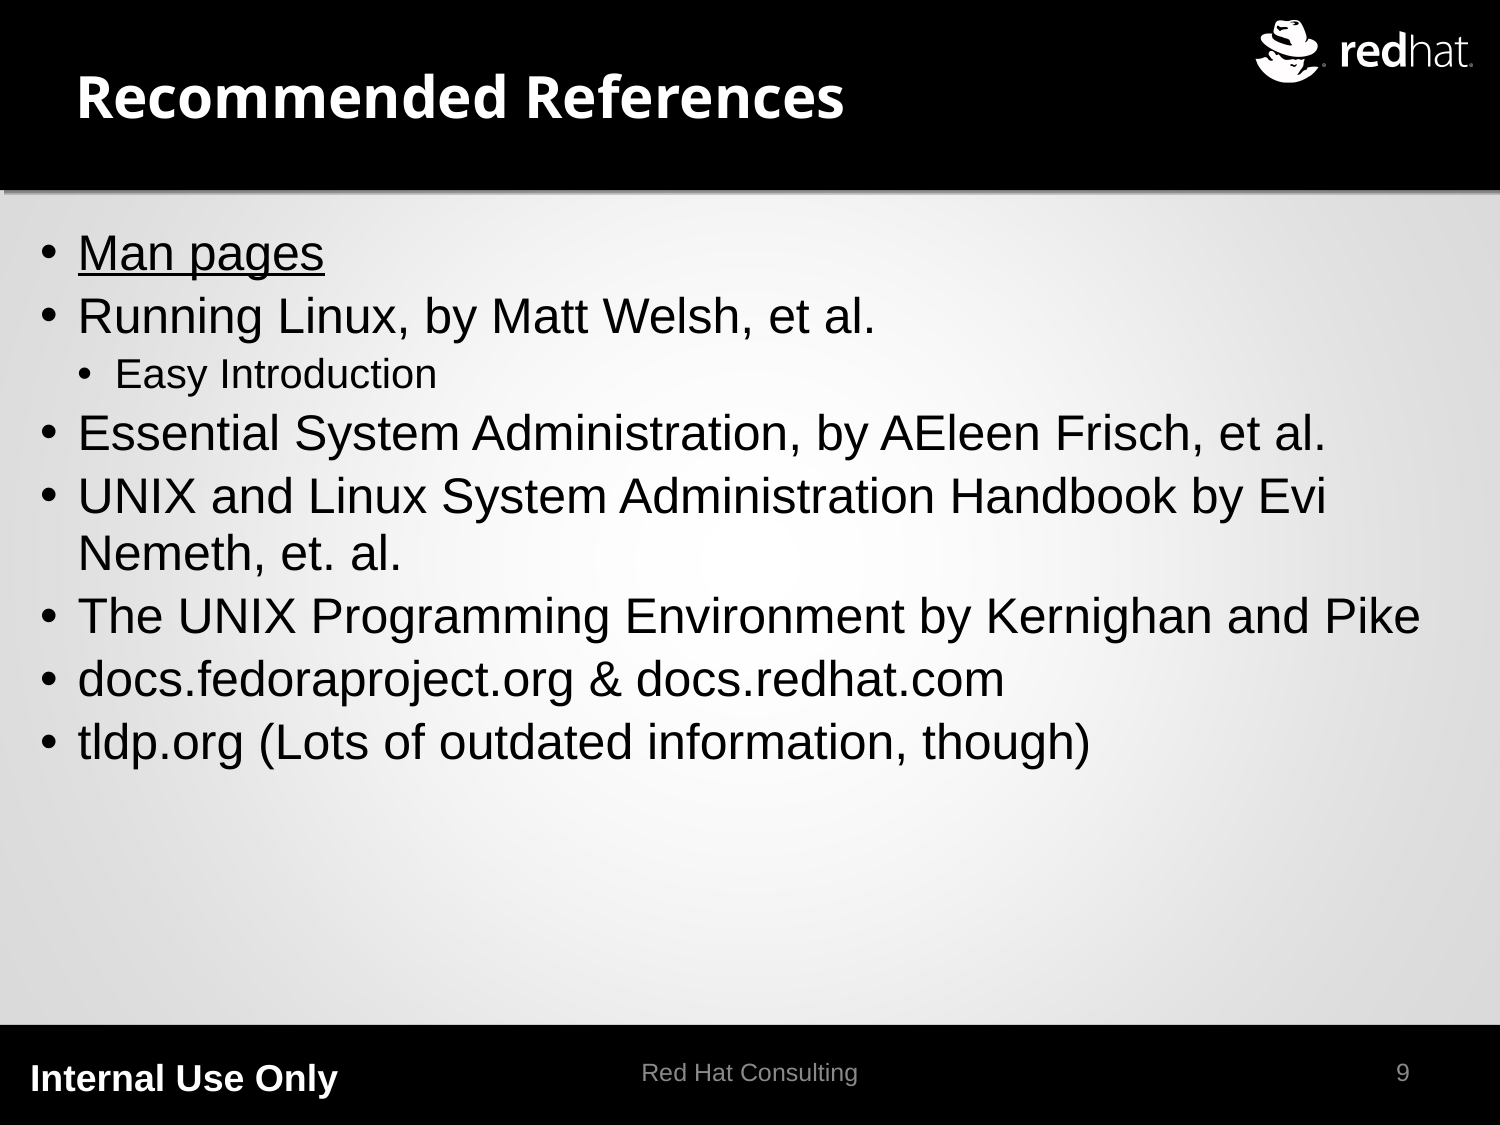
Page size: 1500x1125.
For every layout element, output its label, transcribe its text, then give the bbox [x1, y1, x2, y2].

title Recommended References [0, 0, 1234, 191]
text_box <number> [1257, 1042, 1426, 1103]
picture [0, 191, 1500, 1024]
list Man pages Running Linux, by Matt Welsh, et al. Easy Introduction Essential System Administration, by AEleen Frisch, et al. UNIX and Linux System Administration Handbook by Evi Nemeth, et. al. The UNIX Programming Environment by Kernighan and Pike docs.fedoraproject.org & docs.redhat.com tldp.org (Lots of outdated information, though) [24, 216, 1471, 992]
picture [1254, 12, 1476, 88]
text_box Red Hat Consulting [512, 1042, 988, 1103]
